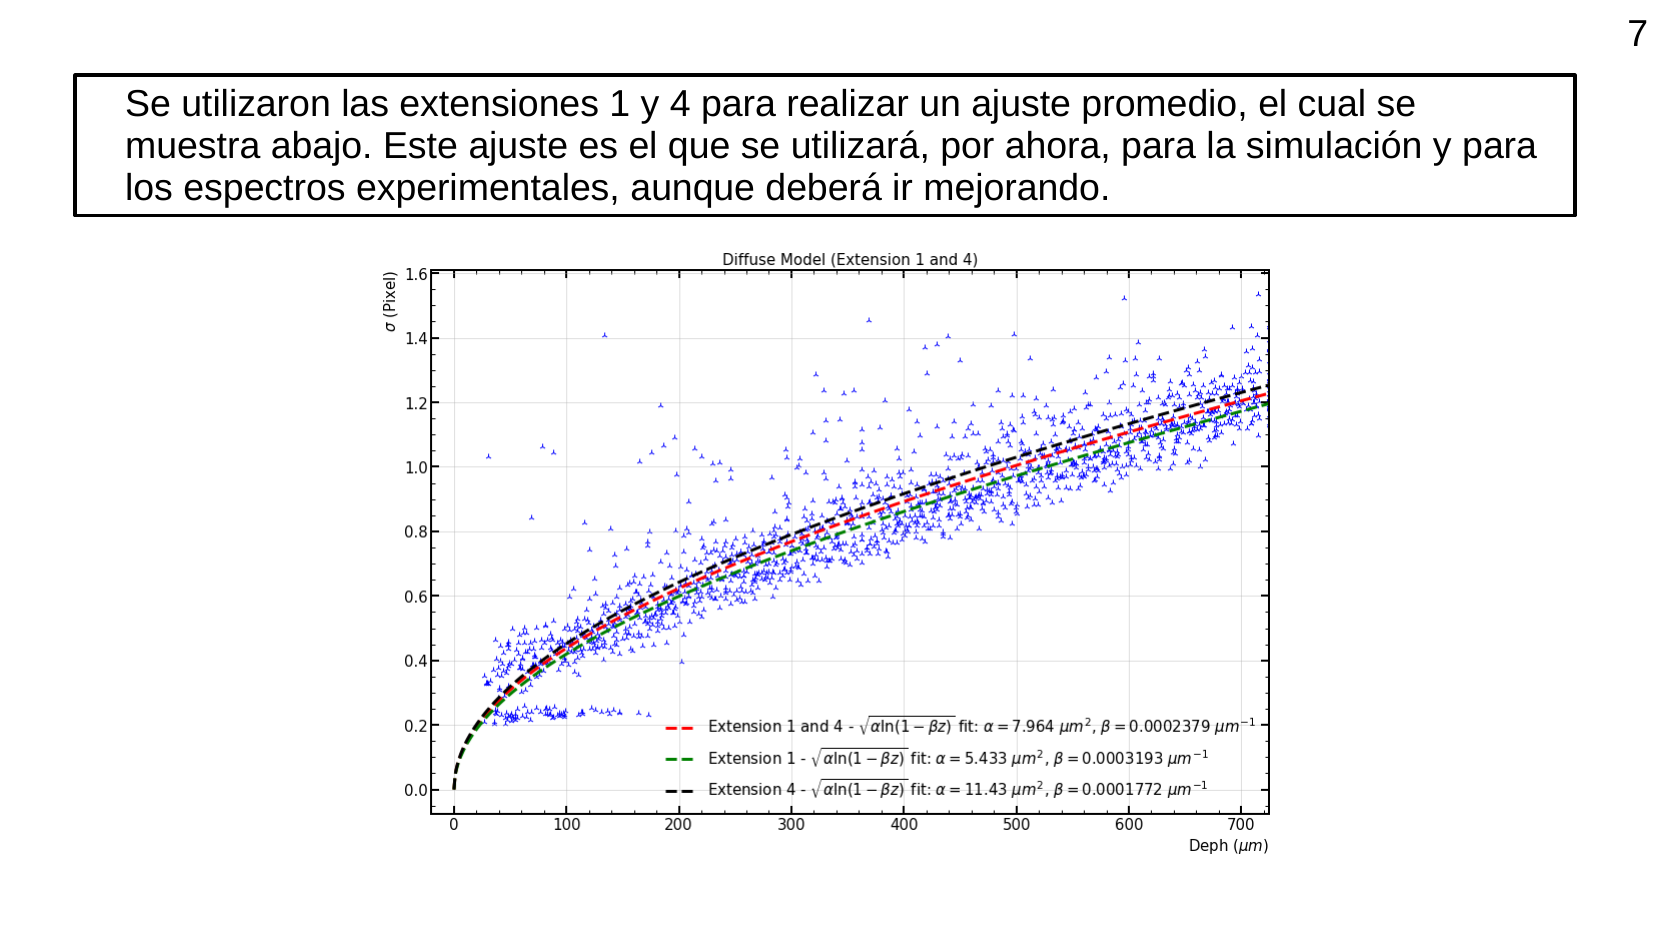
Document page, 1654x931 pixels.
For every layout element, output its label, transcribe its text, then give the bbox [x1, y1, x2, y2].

text_box <number> [1612, 4, 1654, 76]
picture [375, 245, 1276, 863]
text_box Se utilizaron las extensiones 1 y 4 para realizar un ajuste promedio, el cual se muestra abajo. Este ajuste es el que se utilizará, por ahora, para la simulación y para los espectros experimentales, aunque deberá ir mejorando. [75, 75, 1576, 216]
